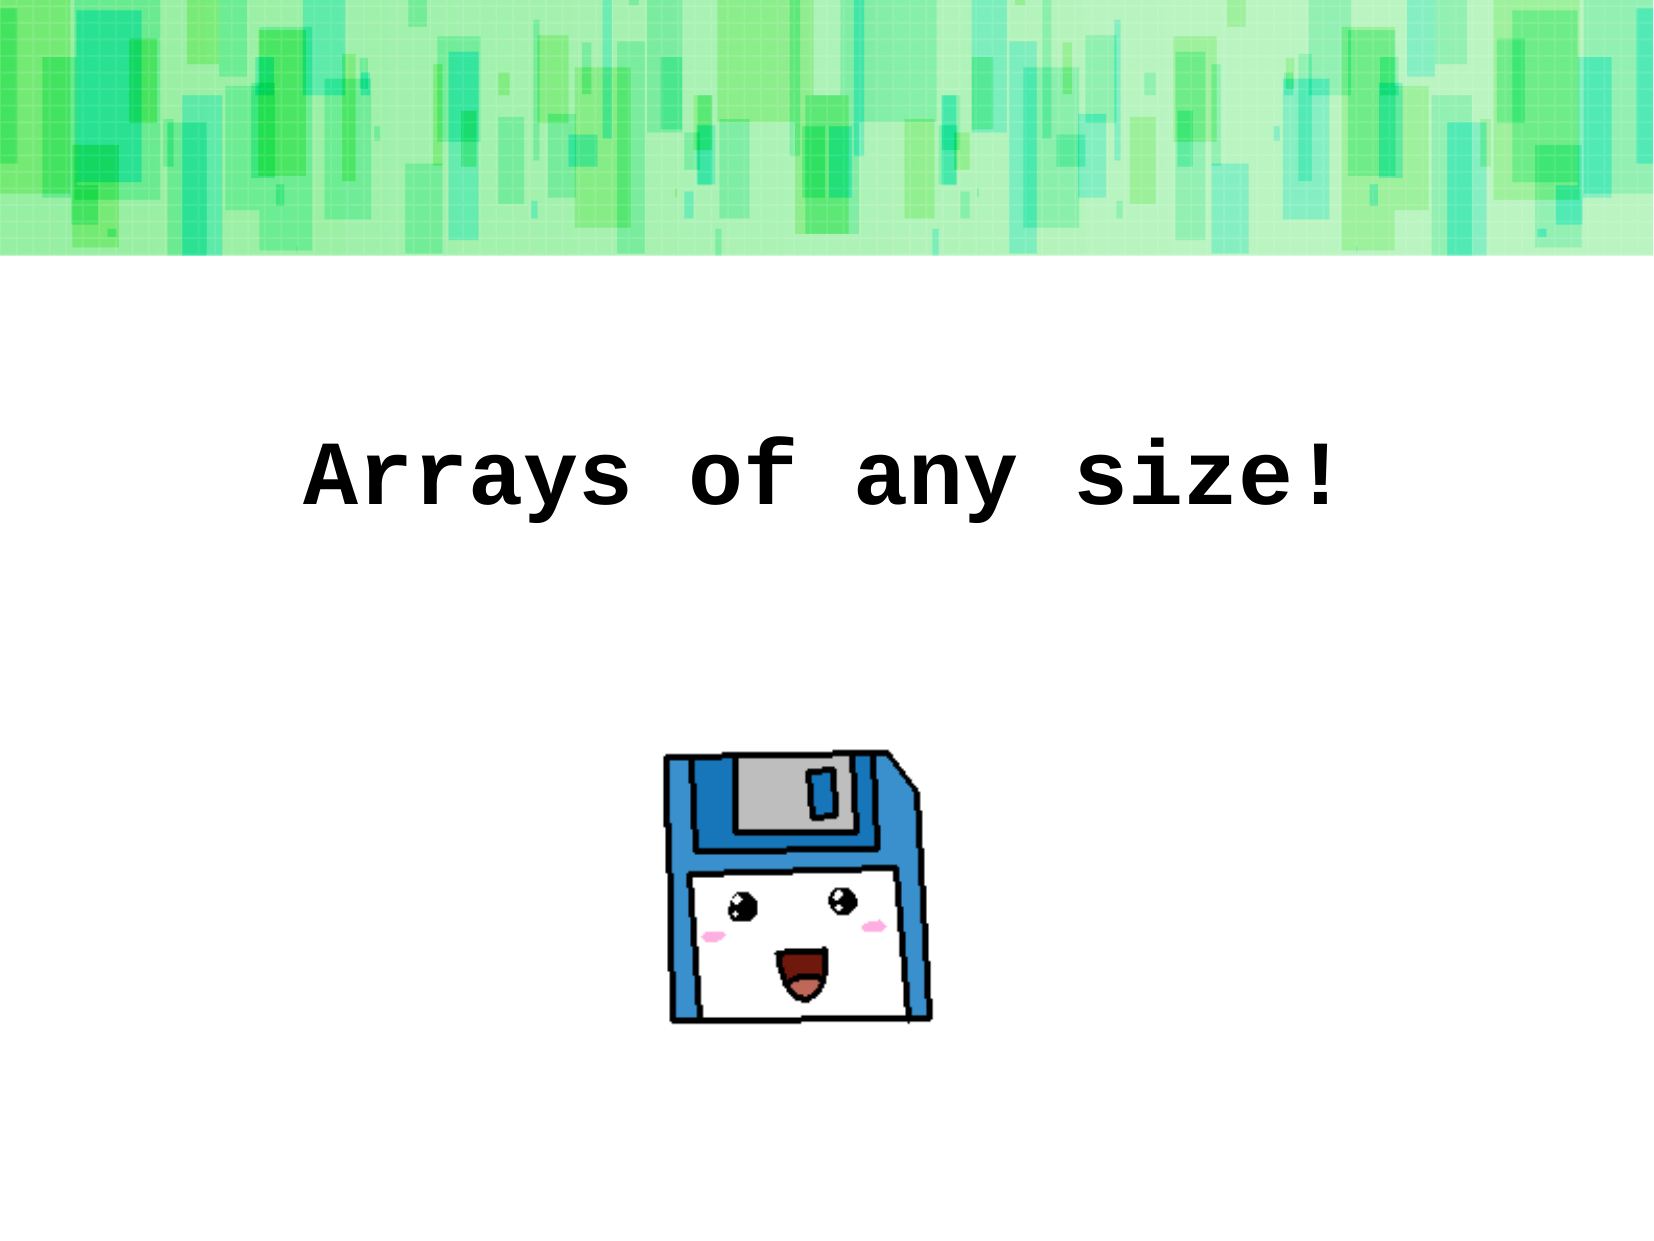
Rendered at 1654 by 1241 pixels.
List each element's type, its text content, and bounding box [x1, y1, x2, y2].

picture [0, 0, 1654, 1241]
subtitle Arrays of any size! [82, 285, 1571, 676]
